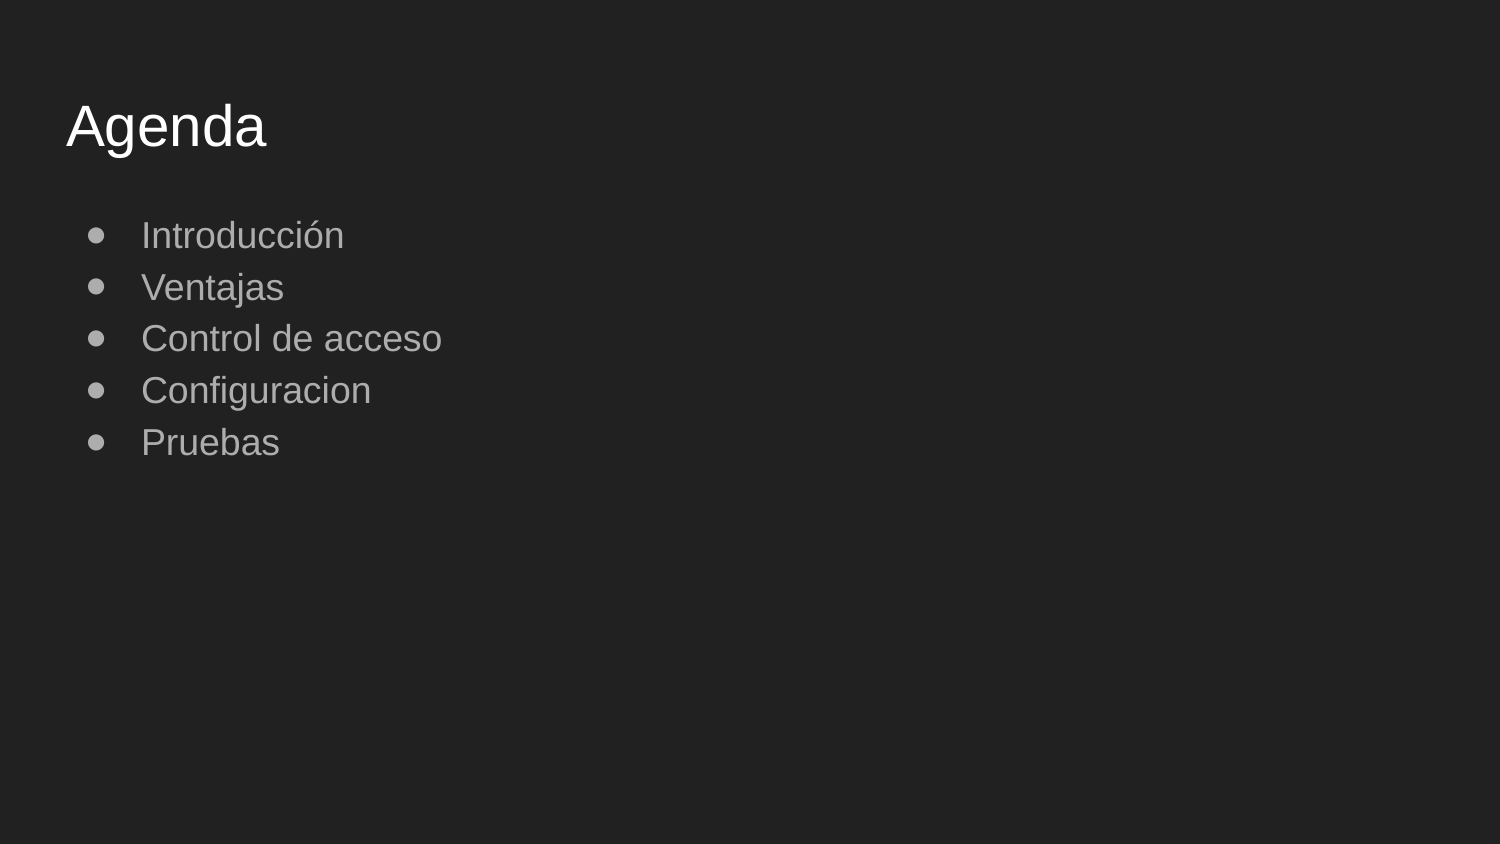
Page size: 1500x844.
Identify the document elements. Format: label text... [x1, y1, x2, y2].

list Introducción Ventajas Control de acceso Configuracion Pruebas [51, 189, 1449, 750]
title Agenda [51, 72, 1449, 167]
